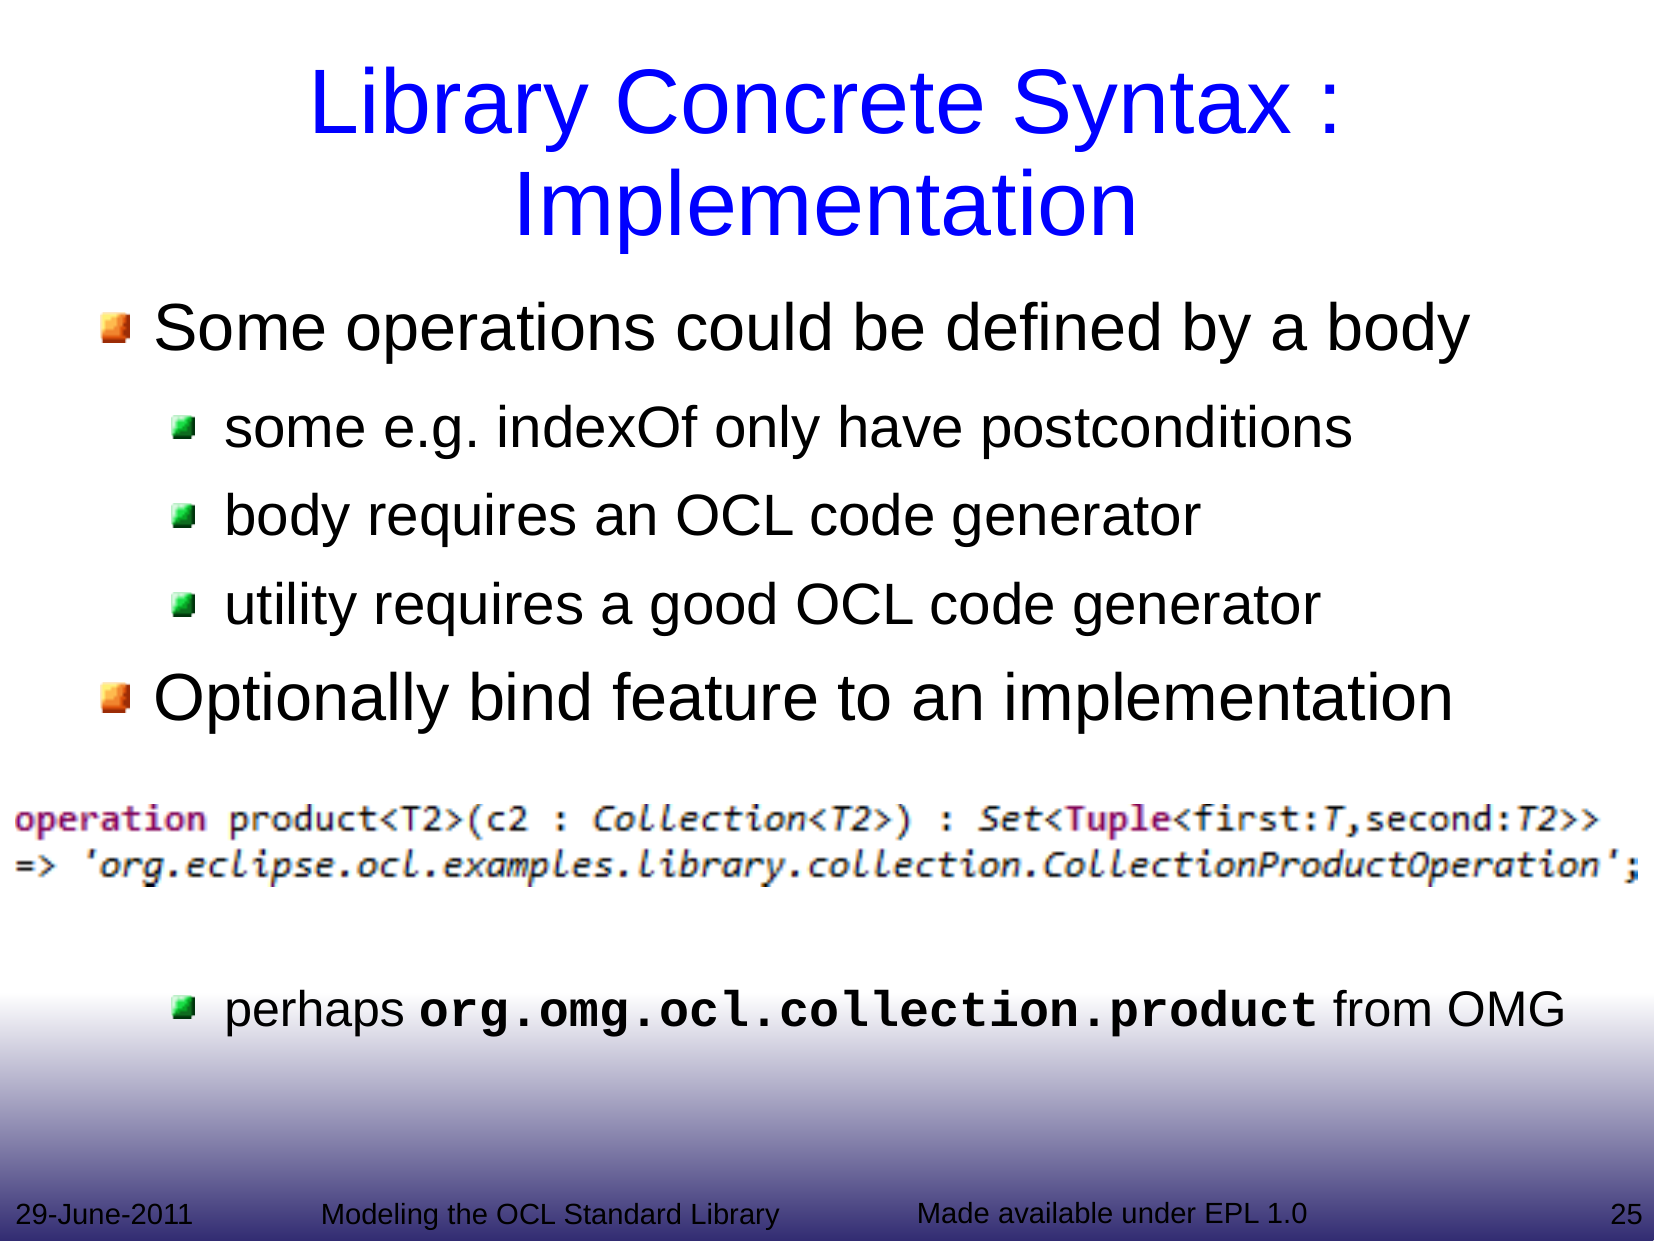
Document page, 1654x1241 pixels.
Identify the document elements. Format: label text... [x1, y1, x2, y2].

title Library Concrete Syntax : Implementation [82, 49, 1571, 257]
list Some operations could be defined by a body some e.g. indexOf only have postconditions body requires an OCL code generator utility requires a good OCL code generator Optionally bind feature to an implementation perhaps org.omg.ocl.collection.product from OMG [82, 290, 1571, 804]
picture [15, 804, 1638, 887]
list Some operations could be defined by a body some e.g. indexOf only have postconditions body requires an OCL code generator utility requires a good OCL code generator Optionally bind feature to an implementation perhaps org.omg.ocl.collection.product from OMG [82, 887, 1571, 1040]
